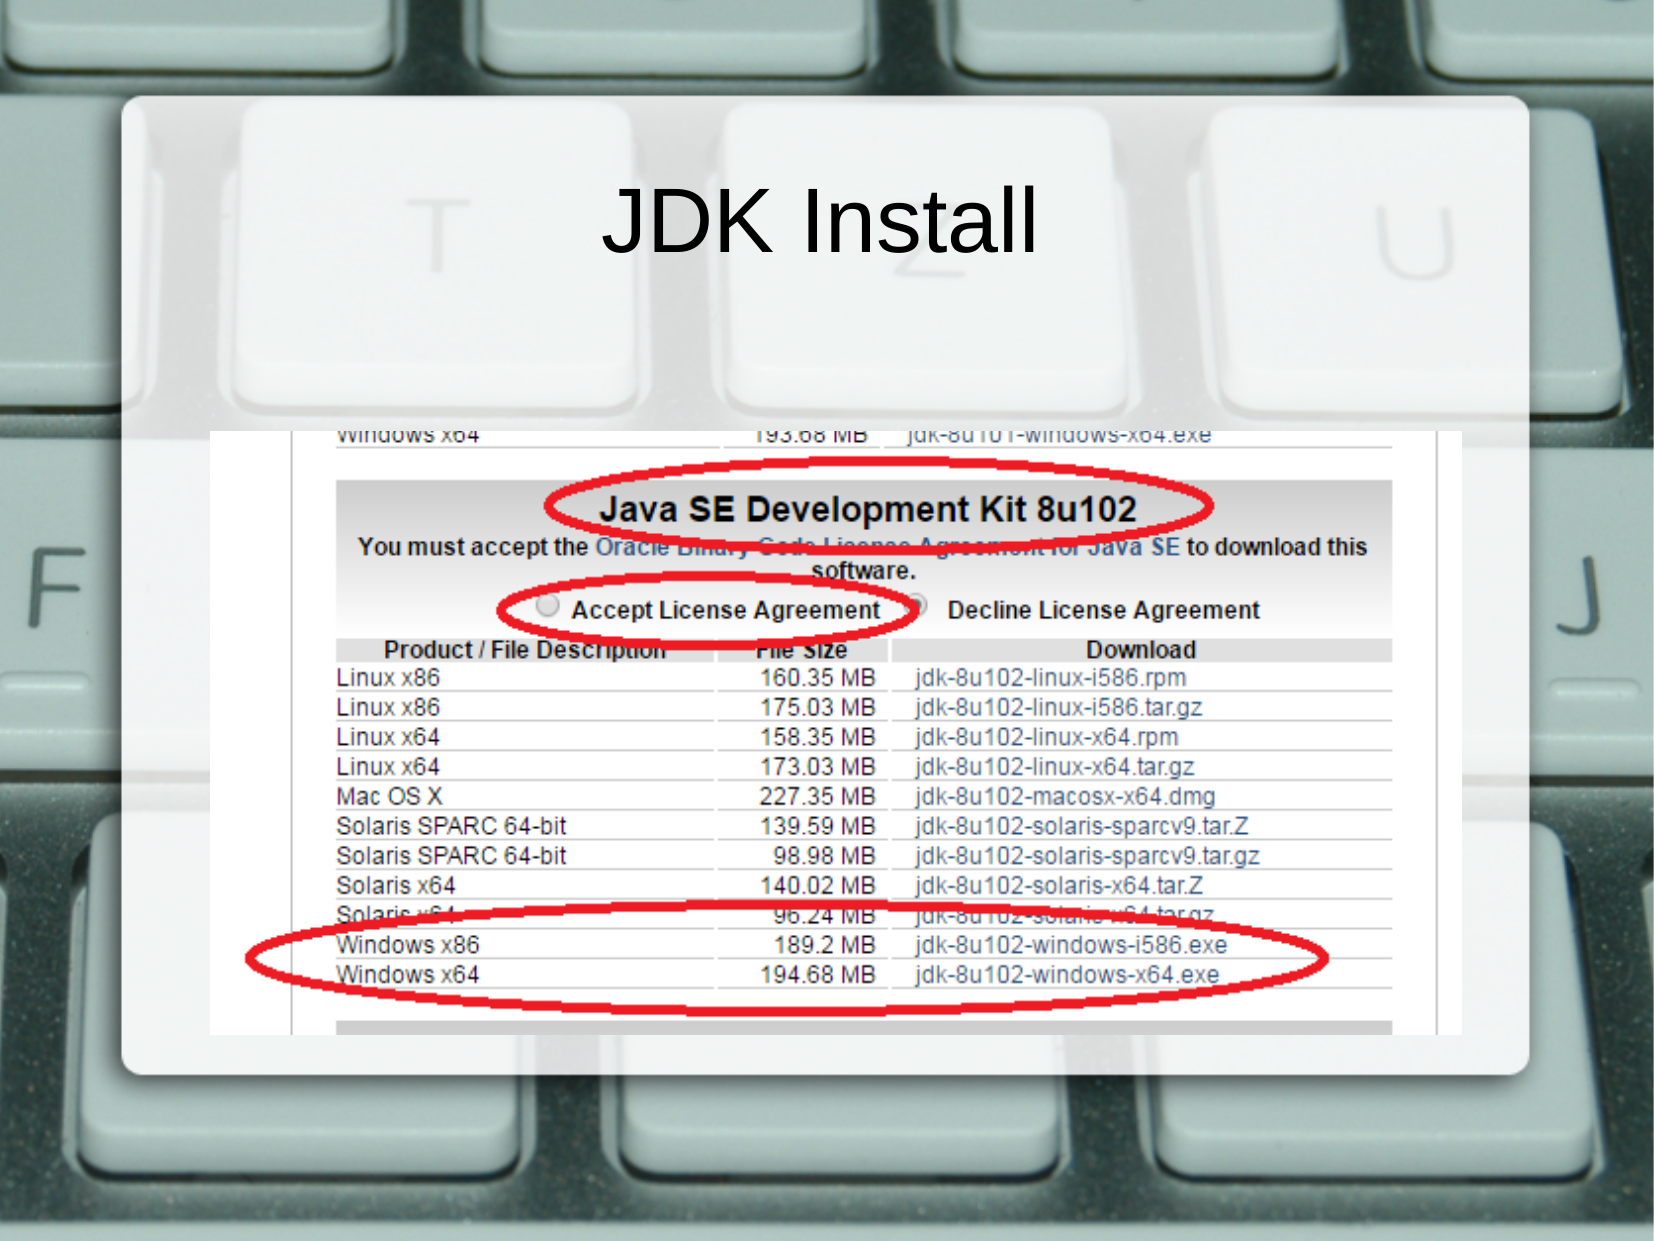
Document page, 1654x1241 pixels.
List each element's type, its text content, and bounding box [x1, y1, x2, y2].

picture [0, 0, 1654, 1241]
title JDK Install [135, 117, 1506, 325]
